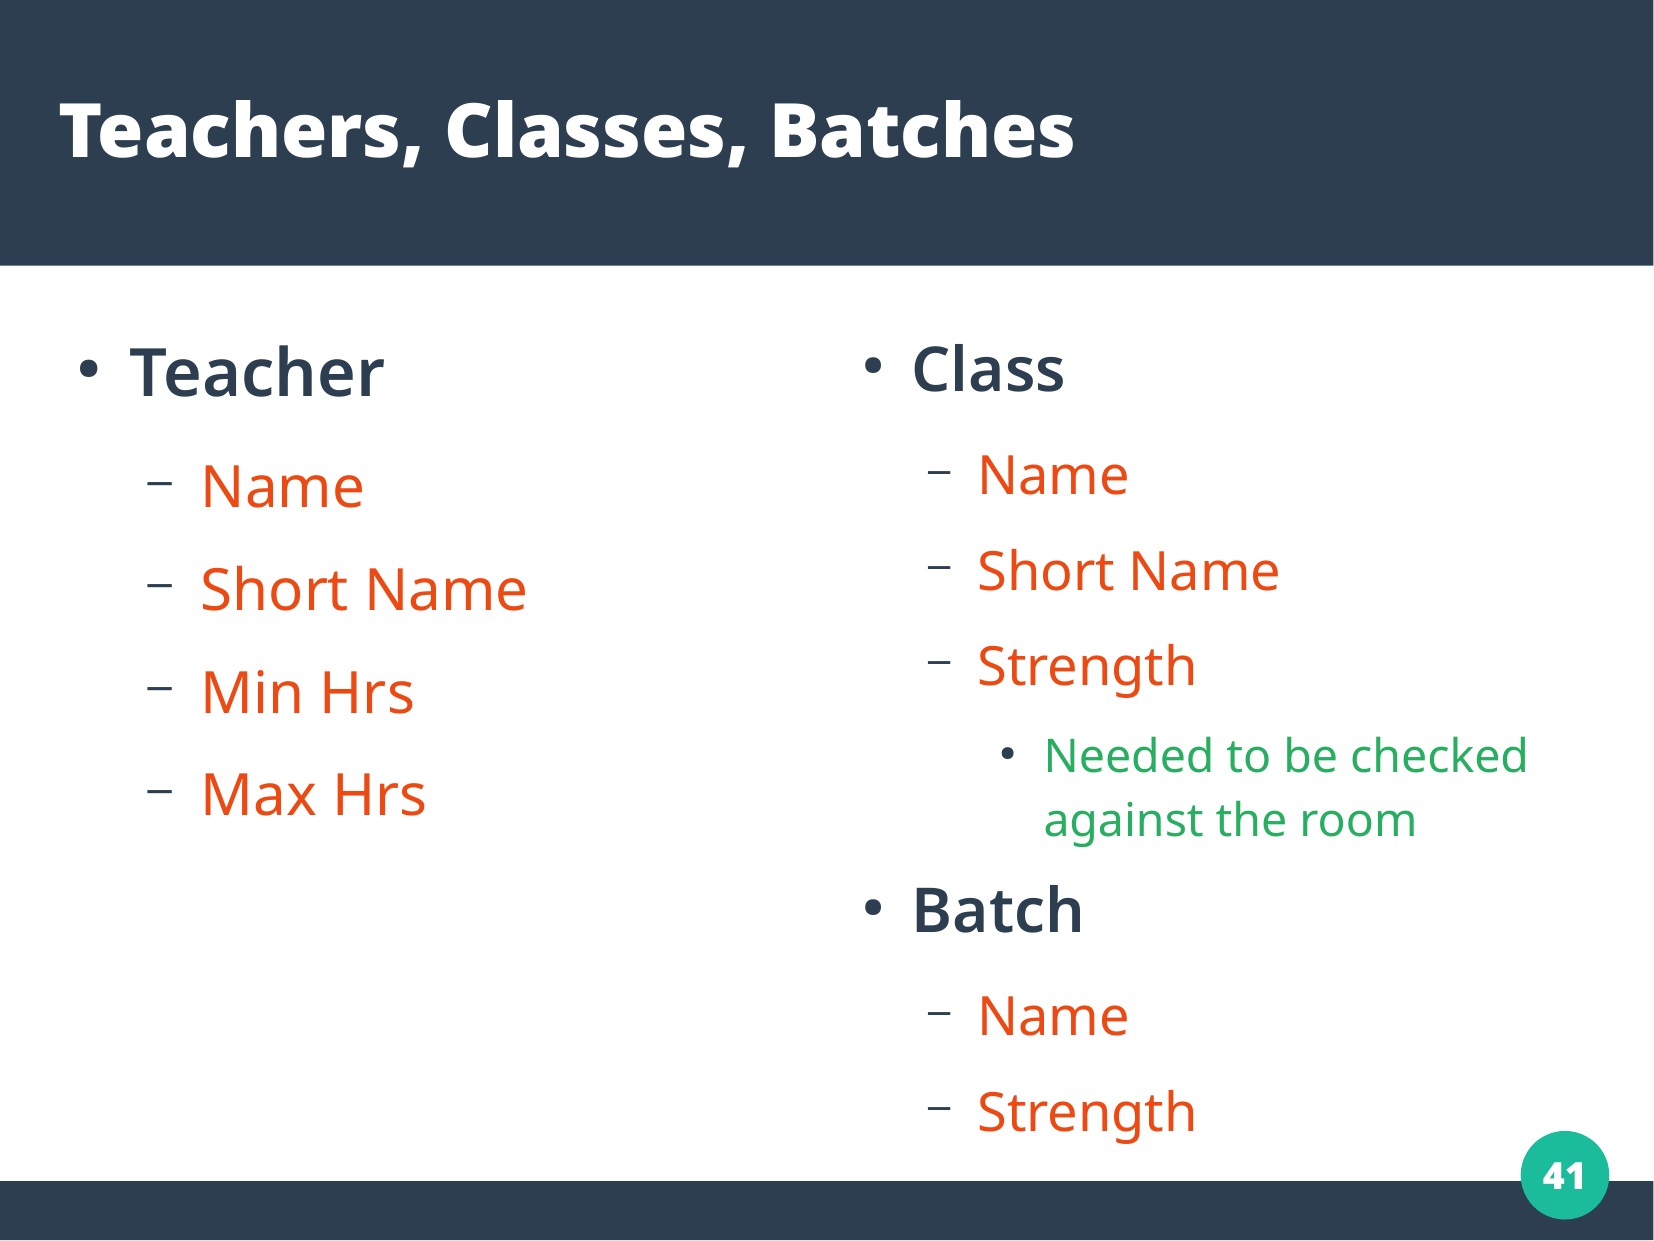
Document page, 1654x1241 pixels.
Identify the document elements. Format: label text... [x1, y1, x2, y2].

list Class Name Short Name Strength Needed to be checked against the room Batch Name Strength [845, 324, 1596, 1152]
title Teachers, Classes, Batches [59, 49, 1595, 207]
list Teacher Name Short Name Min Hrs Max Hrs [59, 324, 809, 1152]
